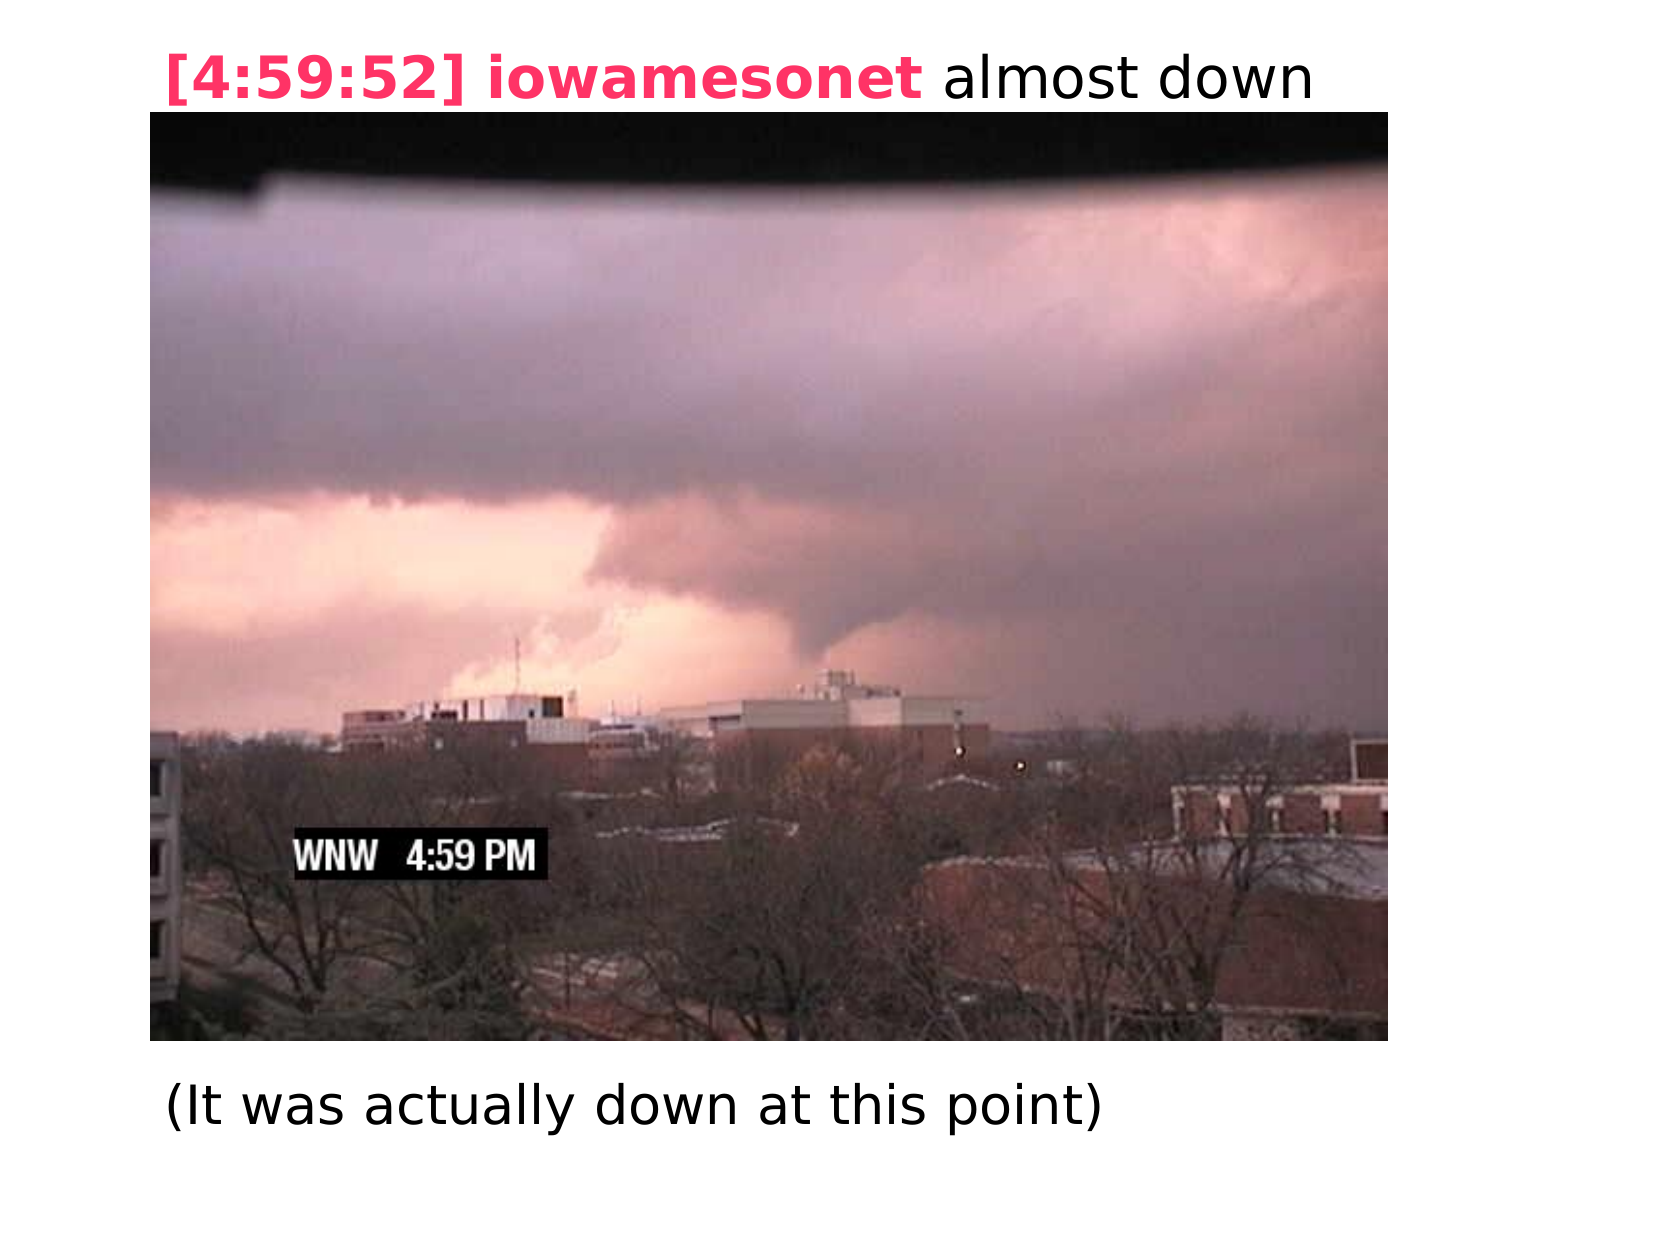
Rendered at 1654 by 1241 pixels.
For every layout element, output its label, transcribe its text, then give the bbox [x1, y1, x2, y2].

picture [150, 112, 1388, 1041]
text_box (It was actually down at this point) [150, 1066, 1121, 1145]
text_box [4:59:52] iowamesonet almost down [150, 37, 1501, 121]
